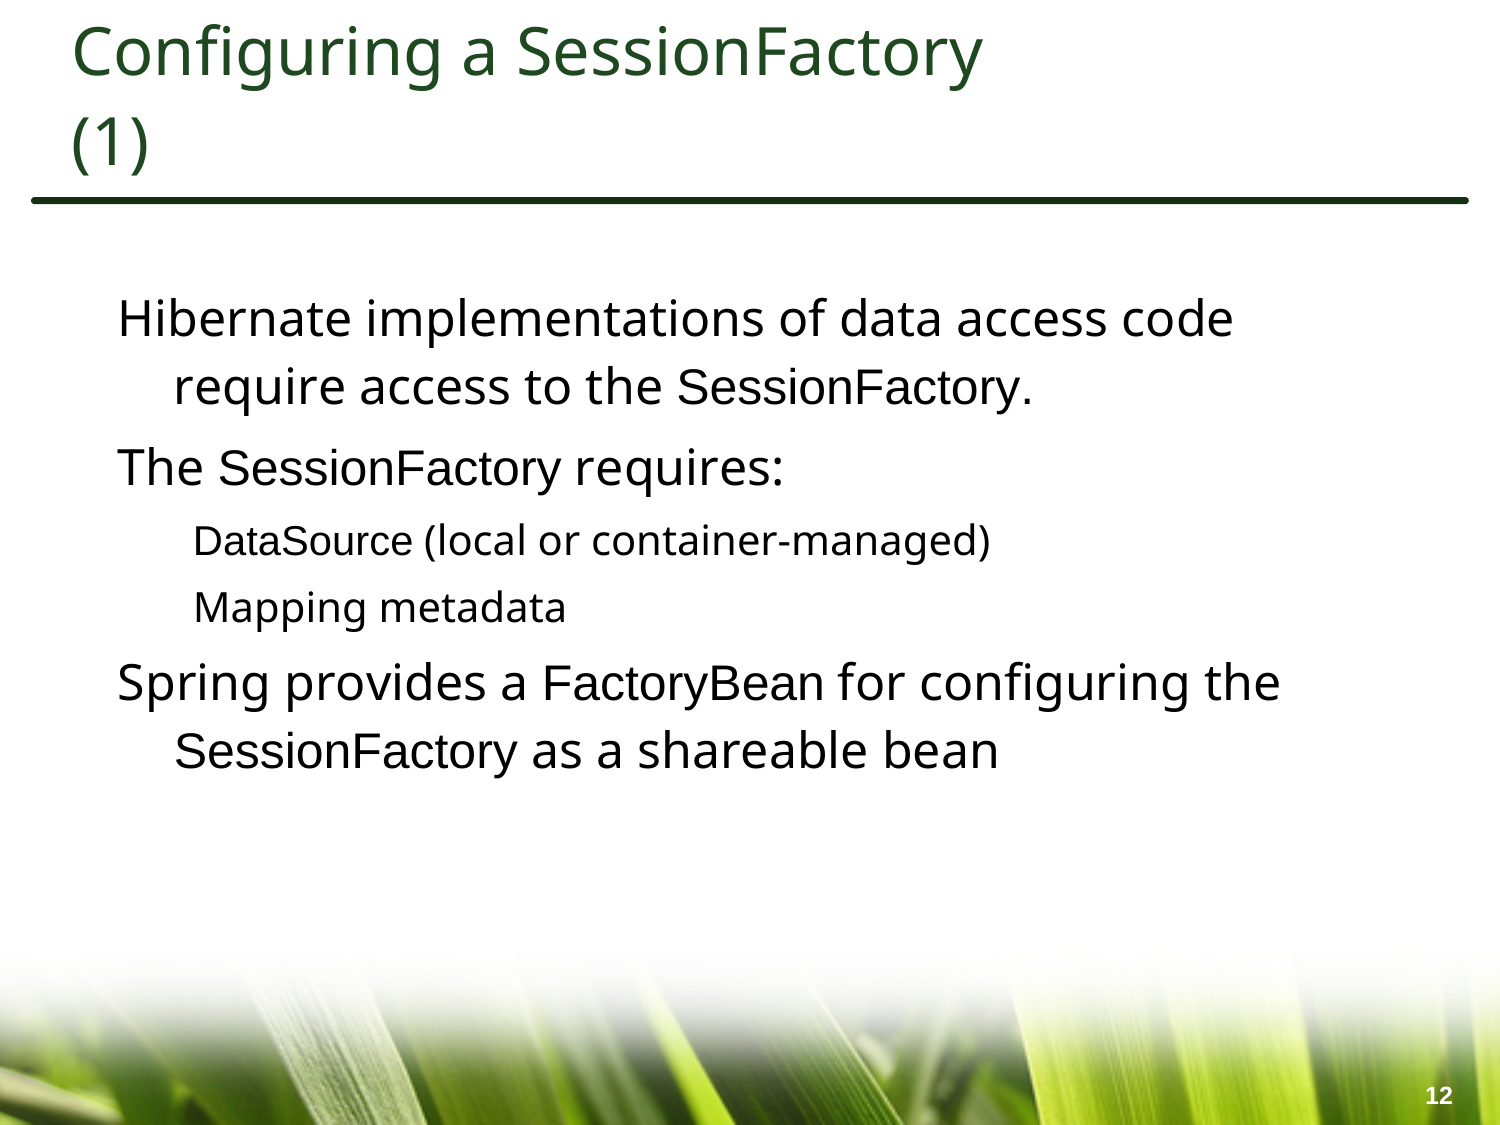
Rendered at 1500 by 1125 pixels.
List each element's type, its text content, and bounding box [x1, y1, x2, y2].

picture [0, 944, 1500, 1125]
list Hibernate implementations of data access code require access to the SessionFactory. The SessionFactory requires: DataSource (local or container-managed) Mapping metadata Spring provides a FactoryBean for configuring the SessionFactory as a shareable bean [103, 275, 1394, 938]
title Configuring a SessionFactory (1) [56, 5, 1089, 184]
